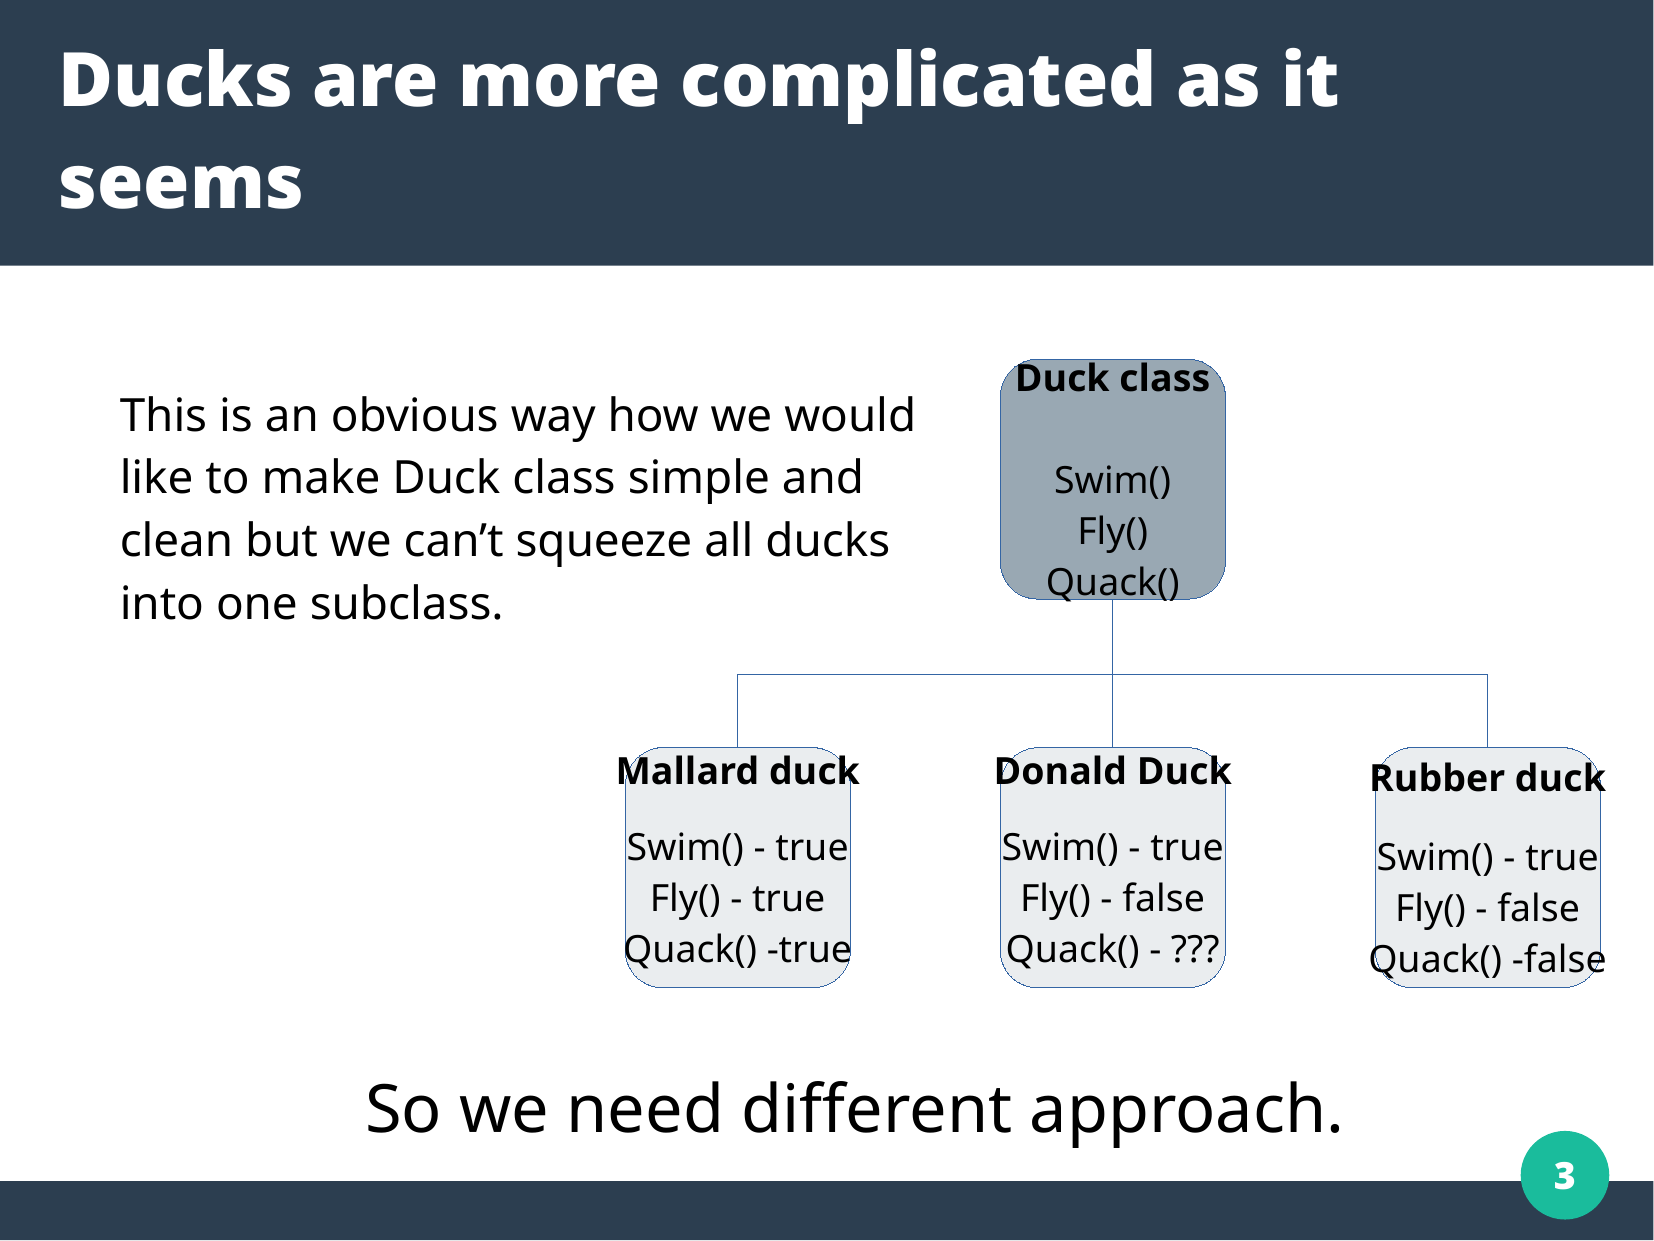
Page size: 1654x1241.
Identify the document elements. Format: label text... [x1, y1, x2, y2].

text_box Donald Duck Swim() - true Fly() - false Quack() - ??? [1000, 747, 1226, 988]
text_box Duck class Swim() Fly() Quack() [1000, 359, 1226, 600]
text_box So we need different approach. [350, 1053, 1430, 1216]
text_box This is an obvious way how we would like to make Duck class simple and clean but we can’t squeeze all ducks into one subclass. [105, 375, 946, 736]
text_box Mallard duck Swim() - true Fly() - true Quack() -true [625, 747, 851, 988]
title Ducks are more complicated as it seems [59, 49, 1595, 207]
text_box Rubber duck Swim() - true Fly() - false Quack() -false [1375, 747, 1601, 988]
